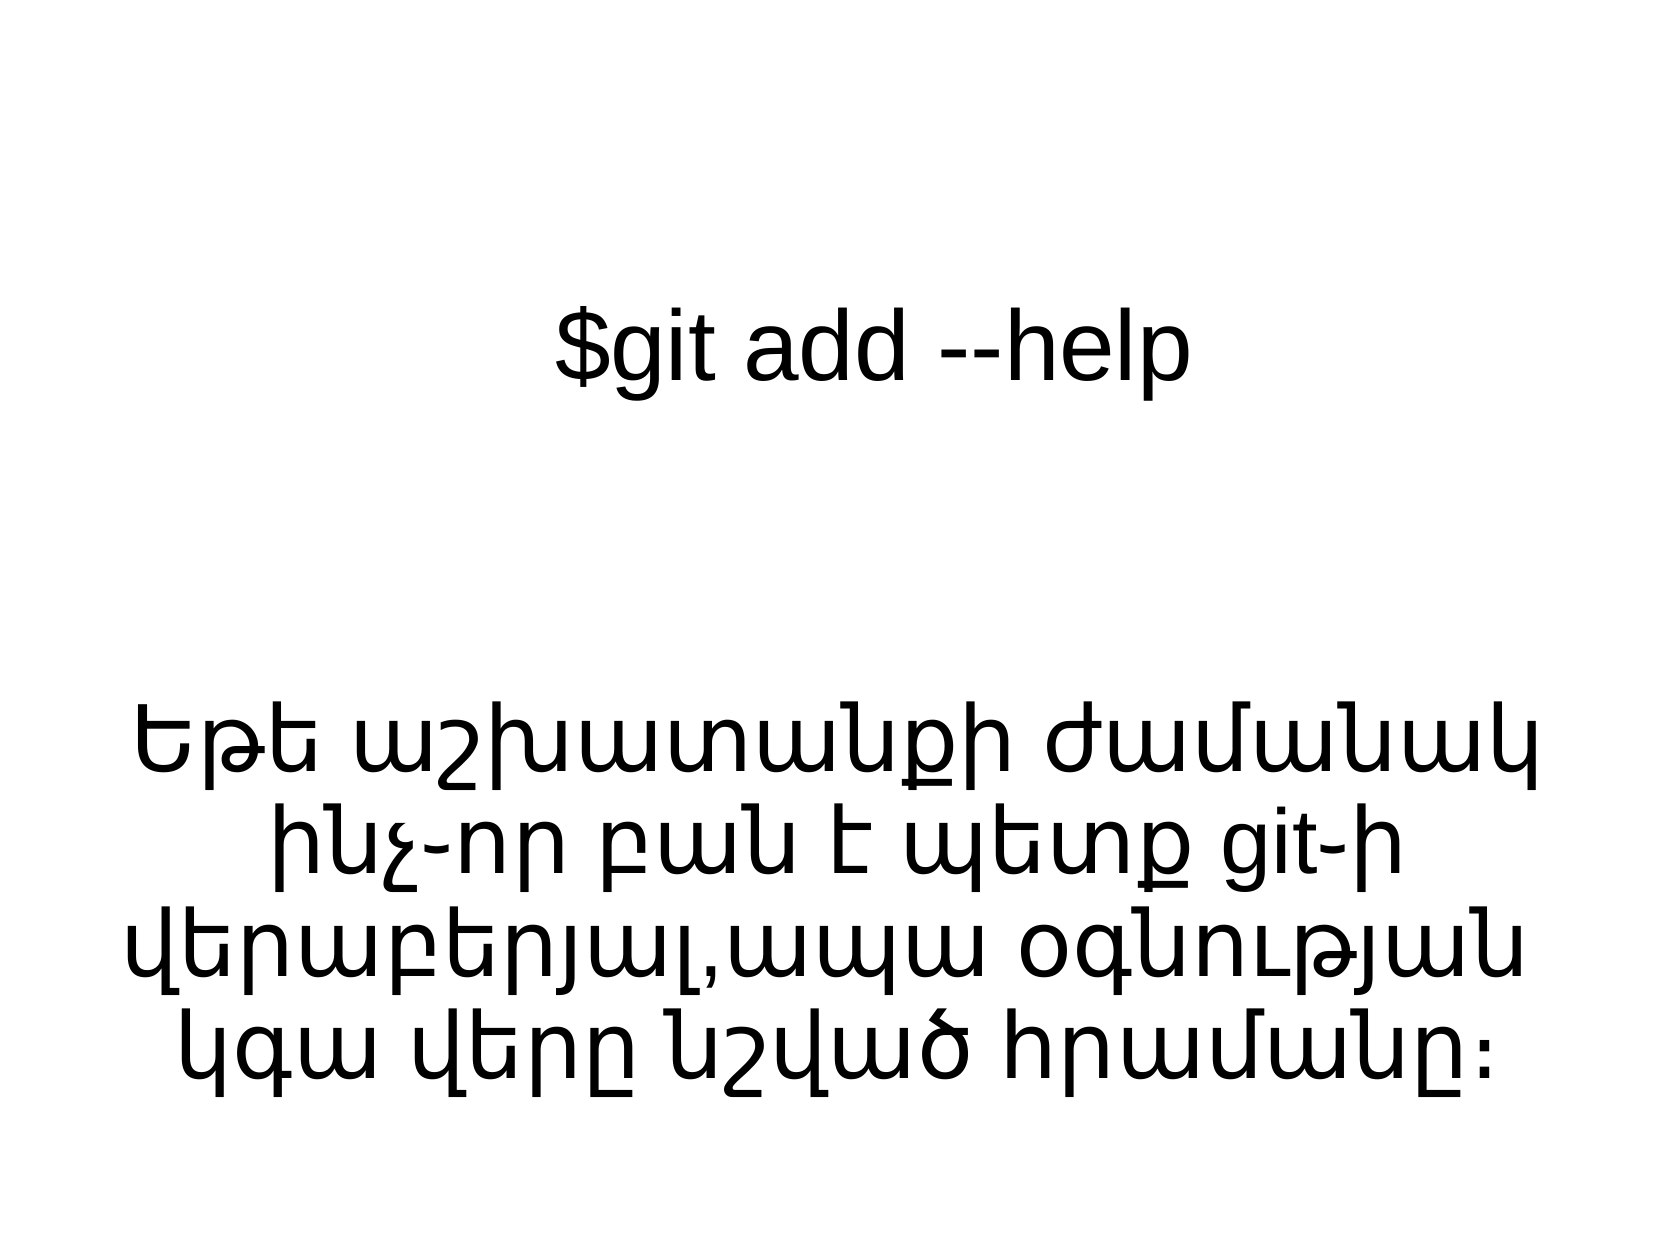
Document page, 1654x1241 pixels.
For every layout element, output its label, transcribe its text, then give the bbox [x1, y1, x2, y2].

title Եթե աշխատանքի ժամանակ ինչ֊որ բան է պետք git֊ի վերաբերյալ,ապա օգնության կգա վերը նշված հրամանը։ [94, 1010, 1583, 1099]
list $git add --help [94, 290, 1583, 1010]
